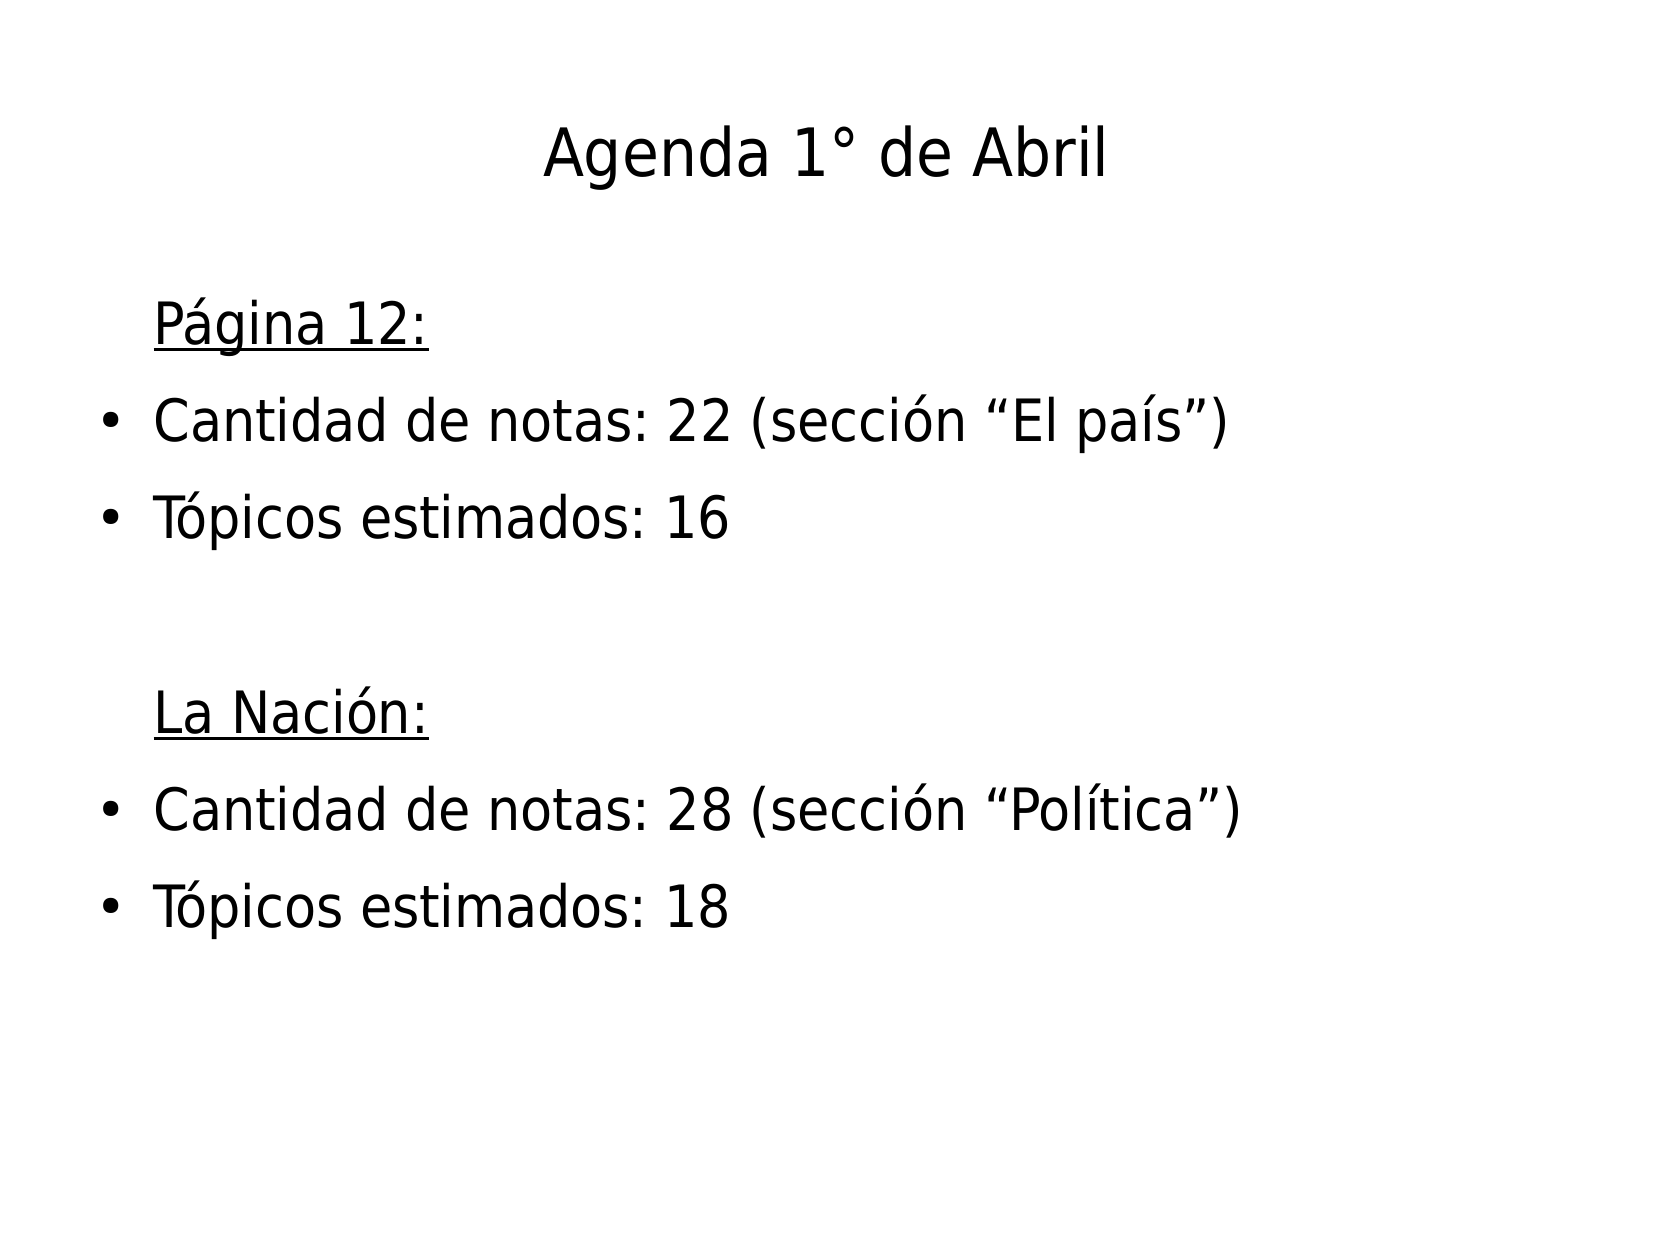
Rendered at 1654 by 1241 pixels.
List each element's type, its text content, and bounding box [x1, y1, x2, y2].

title Agenda 1° de Abril [82, 49, 1571, 257]
list Página 12: Cantidad de notas: 22 (sección “El país”) Tópicos estimados: 16 La Nación: Cantidad de notas: 28 (sección “Política”) Tópicos estimados: 18 [82, 290, 1571, 1010]
